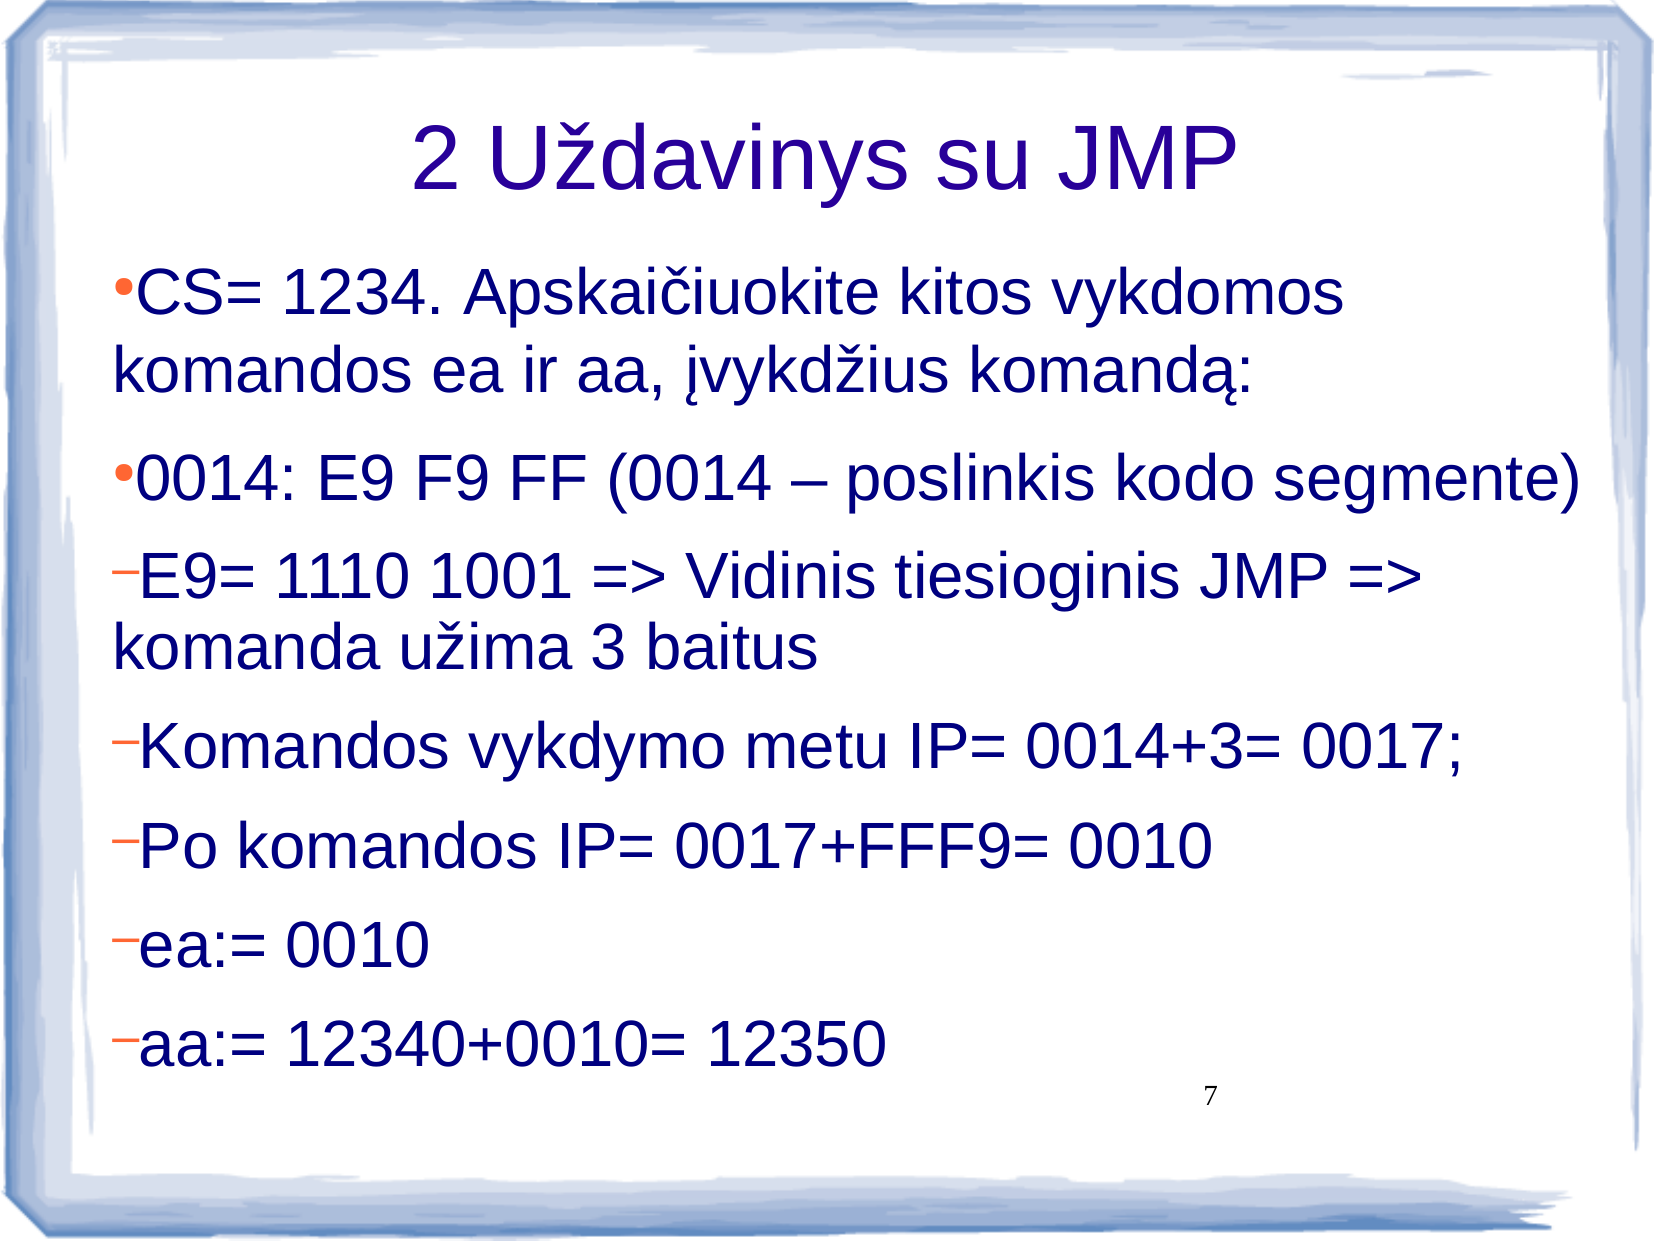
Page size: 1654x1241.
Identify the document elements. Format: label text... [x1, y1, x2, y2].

list CS= 1234. Apskaičiuokite kitos vykdomos komandos ea ir aa, įvykdžius komandą: 0014: E9 F9 FF (0014 – poslinkis kodo segmente) E9= 1110 1001 => Vidinis tiesioginis JMP => komanda užima 3 baitus Komandos vykdymo metu IP= 0014+3= 0017; Po komandos IP= 0017+FFF9= 0010 ea:= 0010 aa:= 12340+0010= 12350 [112, 249, 1589, 1091]
text_box [1203, 1091, 1589, 1163]
title 2 Uždavinys su JMP [82, 56, 1571, 250]
